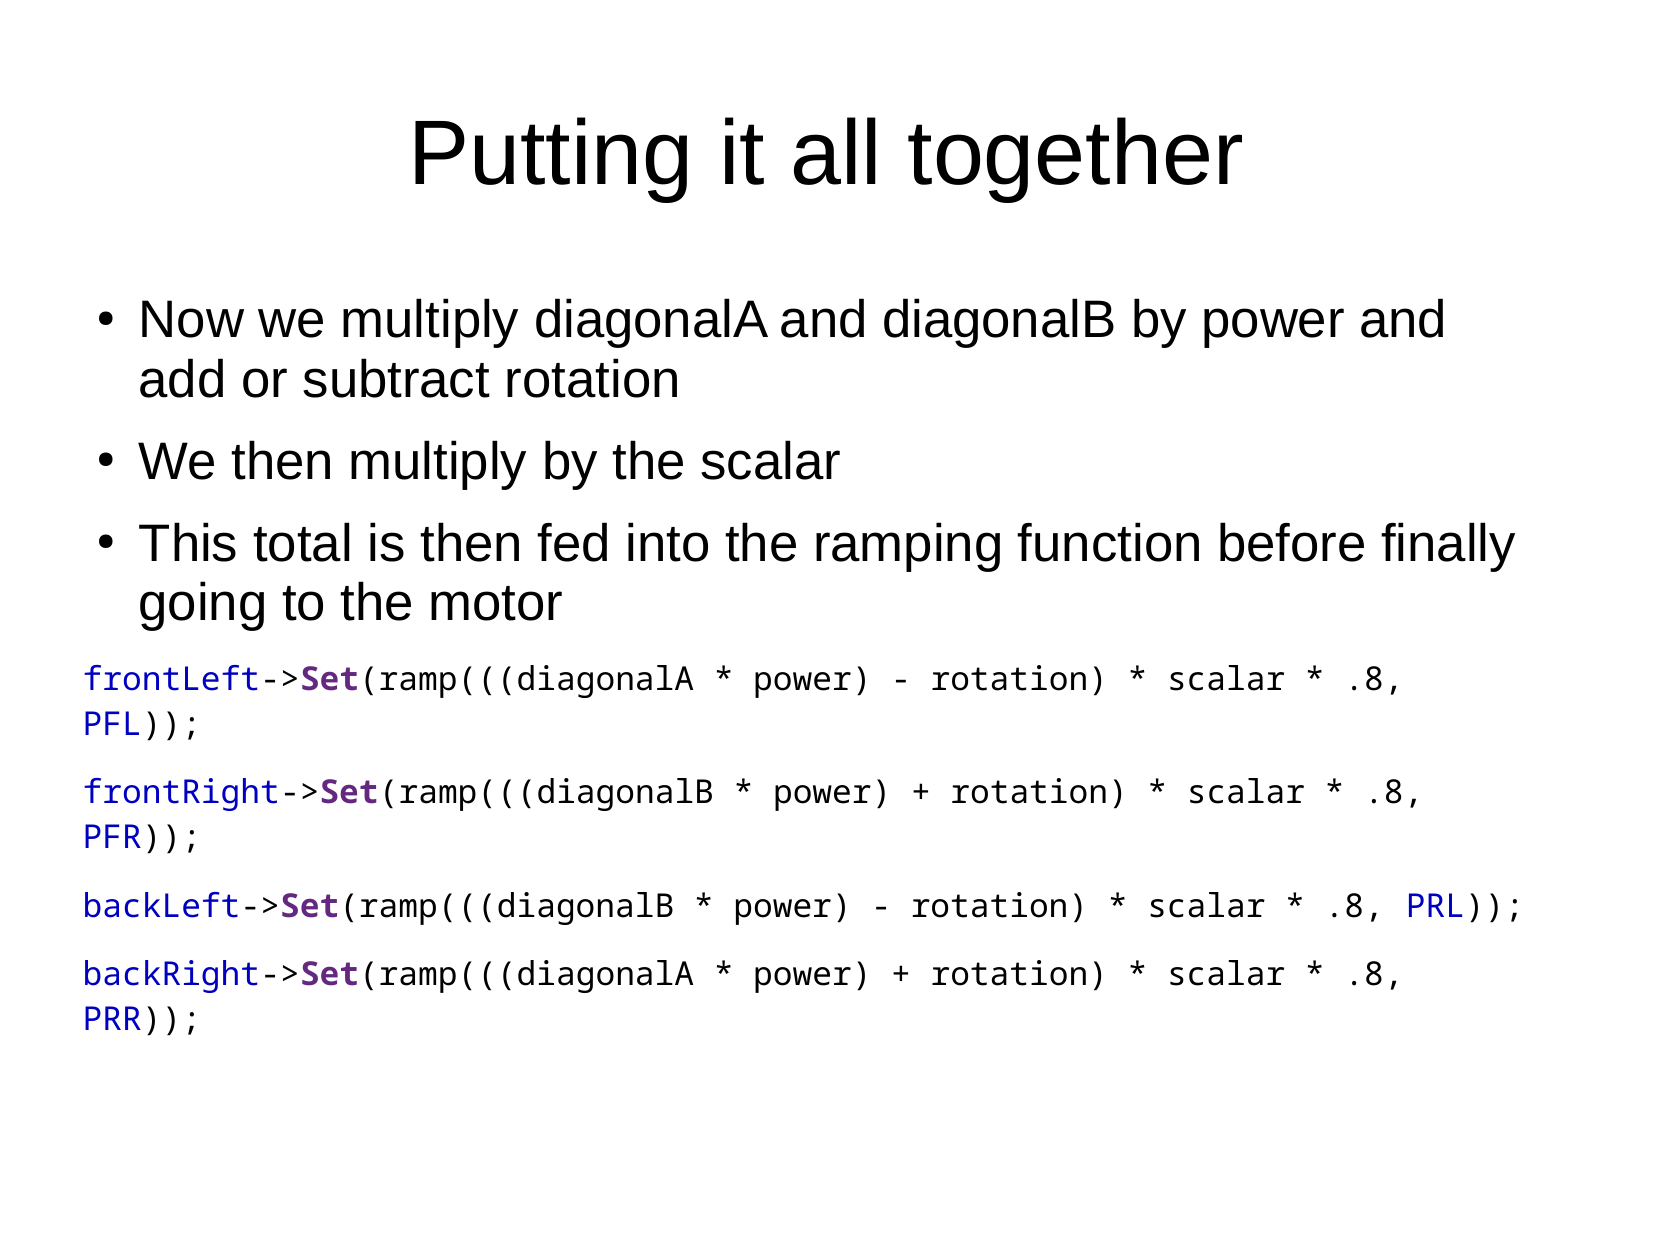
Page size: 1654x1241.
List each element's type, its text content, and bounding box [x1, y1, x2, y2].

list Now we multiply diagonalA and diagonalB by power and add or subtract rotation We then multiply by the scalar This total is then fed into the ramping function before finally going to the motor frontLeft->Set(ramp(((diagonalA * power) - rotation) * scalar * .8, PFL)); frontRight->Set(ramp(((diagonalB * power) + rotation) * scalar * .8, PFR)); backLeft->Set(ramp(((diagonalB * power) - rotation) * scalar * .8, PRL)); backRight->Set(ramp(((diagonalA * power) + rotation) * scalar * .8, PRR)); [82, 290, 1538, 1066]
title Putting it all together [82, 49, 1571, 257]
